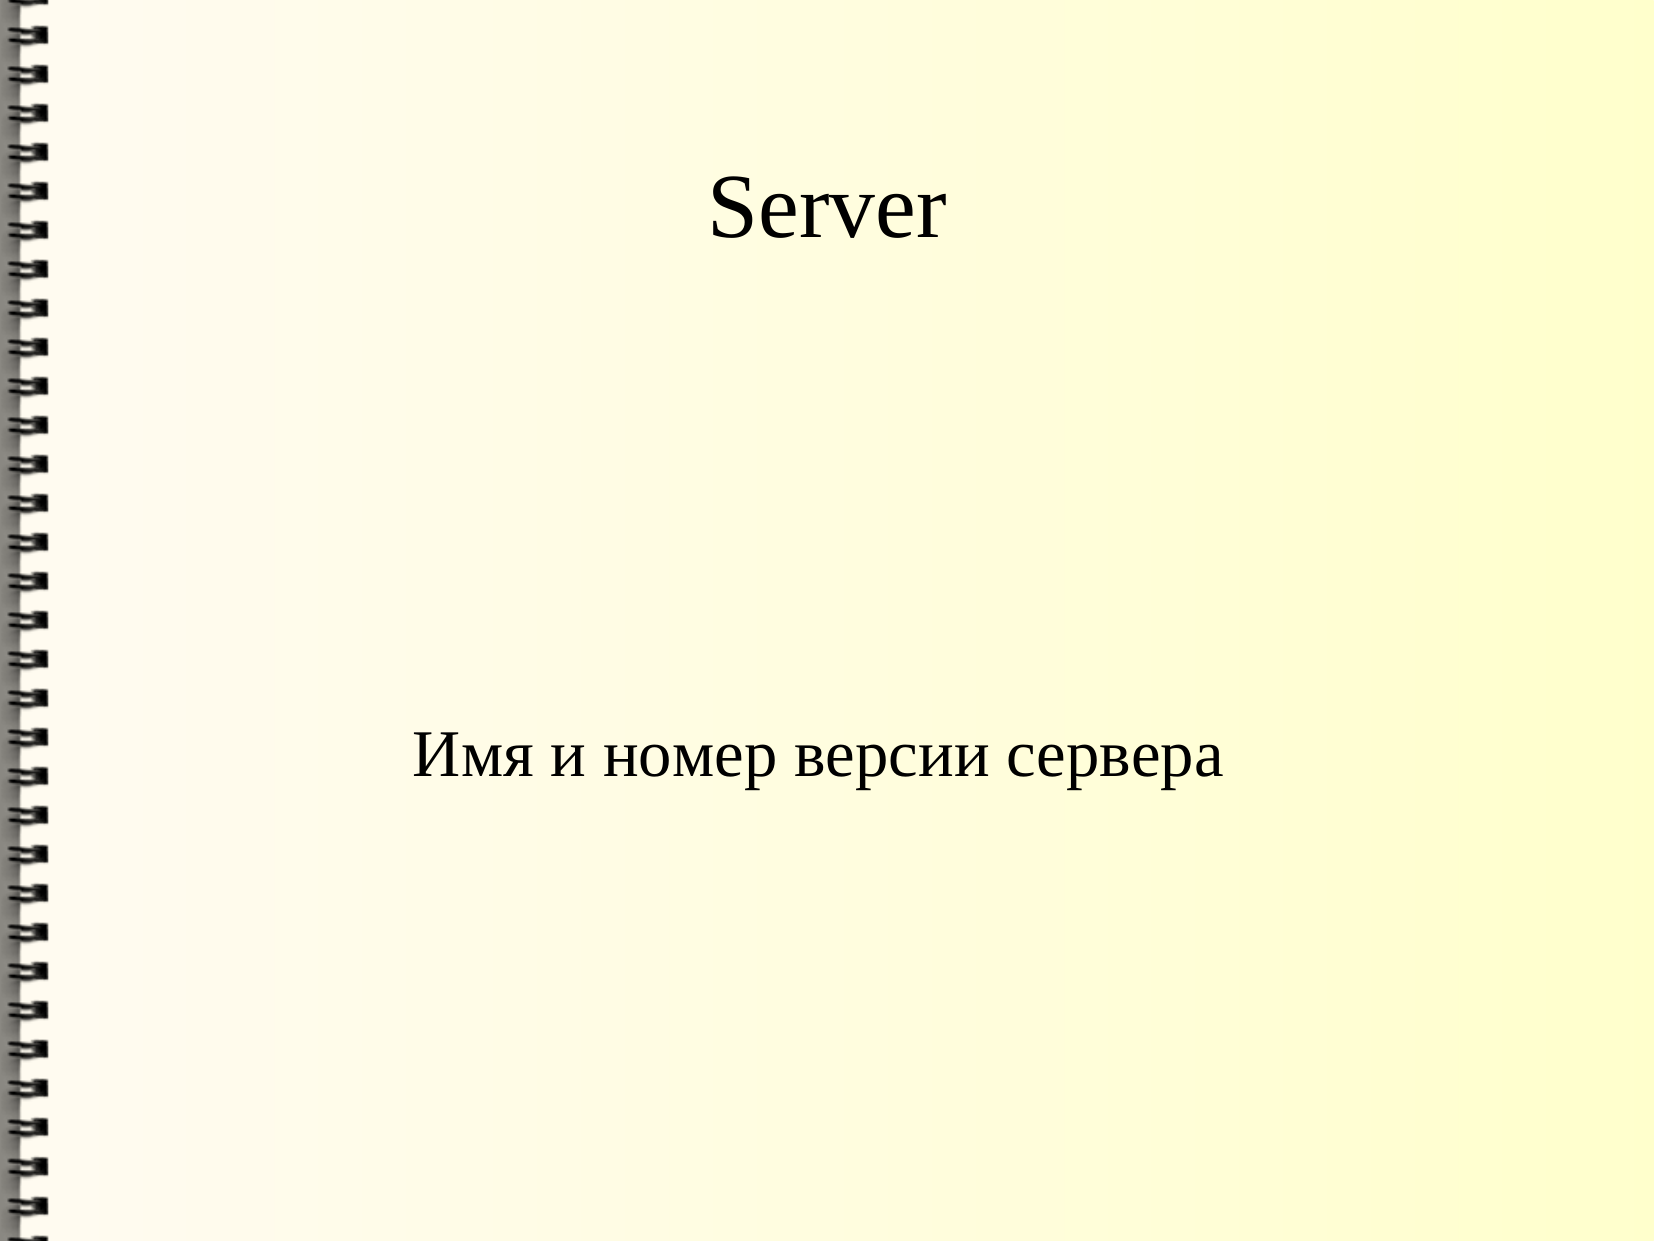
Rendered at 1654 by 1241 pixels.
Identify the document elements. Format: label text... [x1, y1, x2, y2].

title Server [121, 102, 1534, 311]
picture [0, 0, 1654, 1241]
subtitle Имя и номер версии сервера [121, 344, 1534, 1164]
